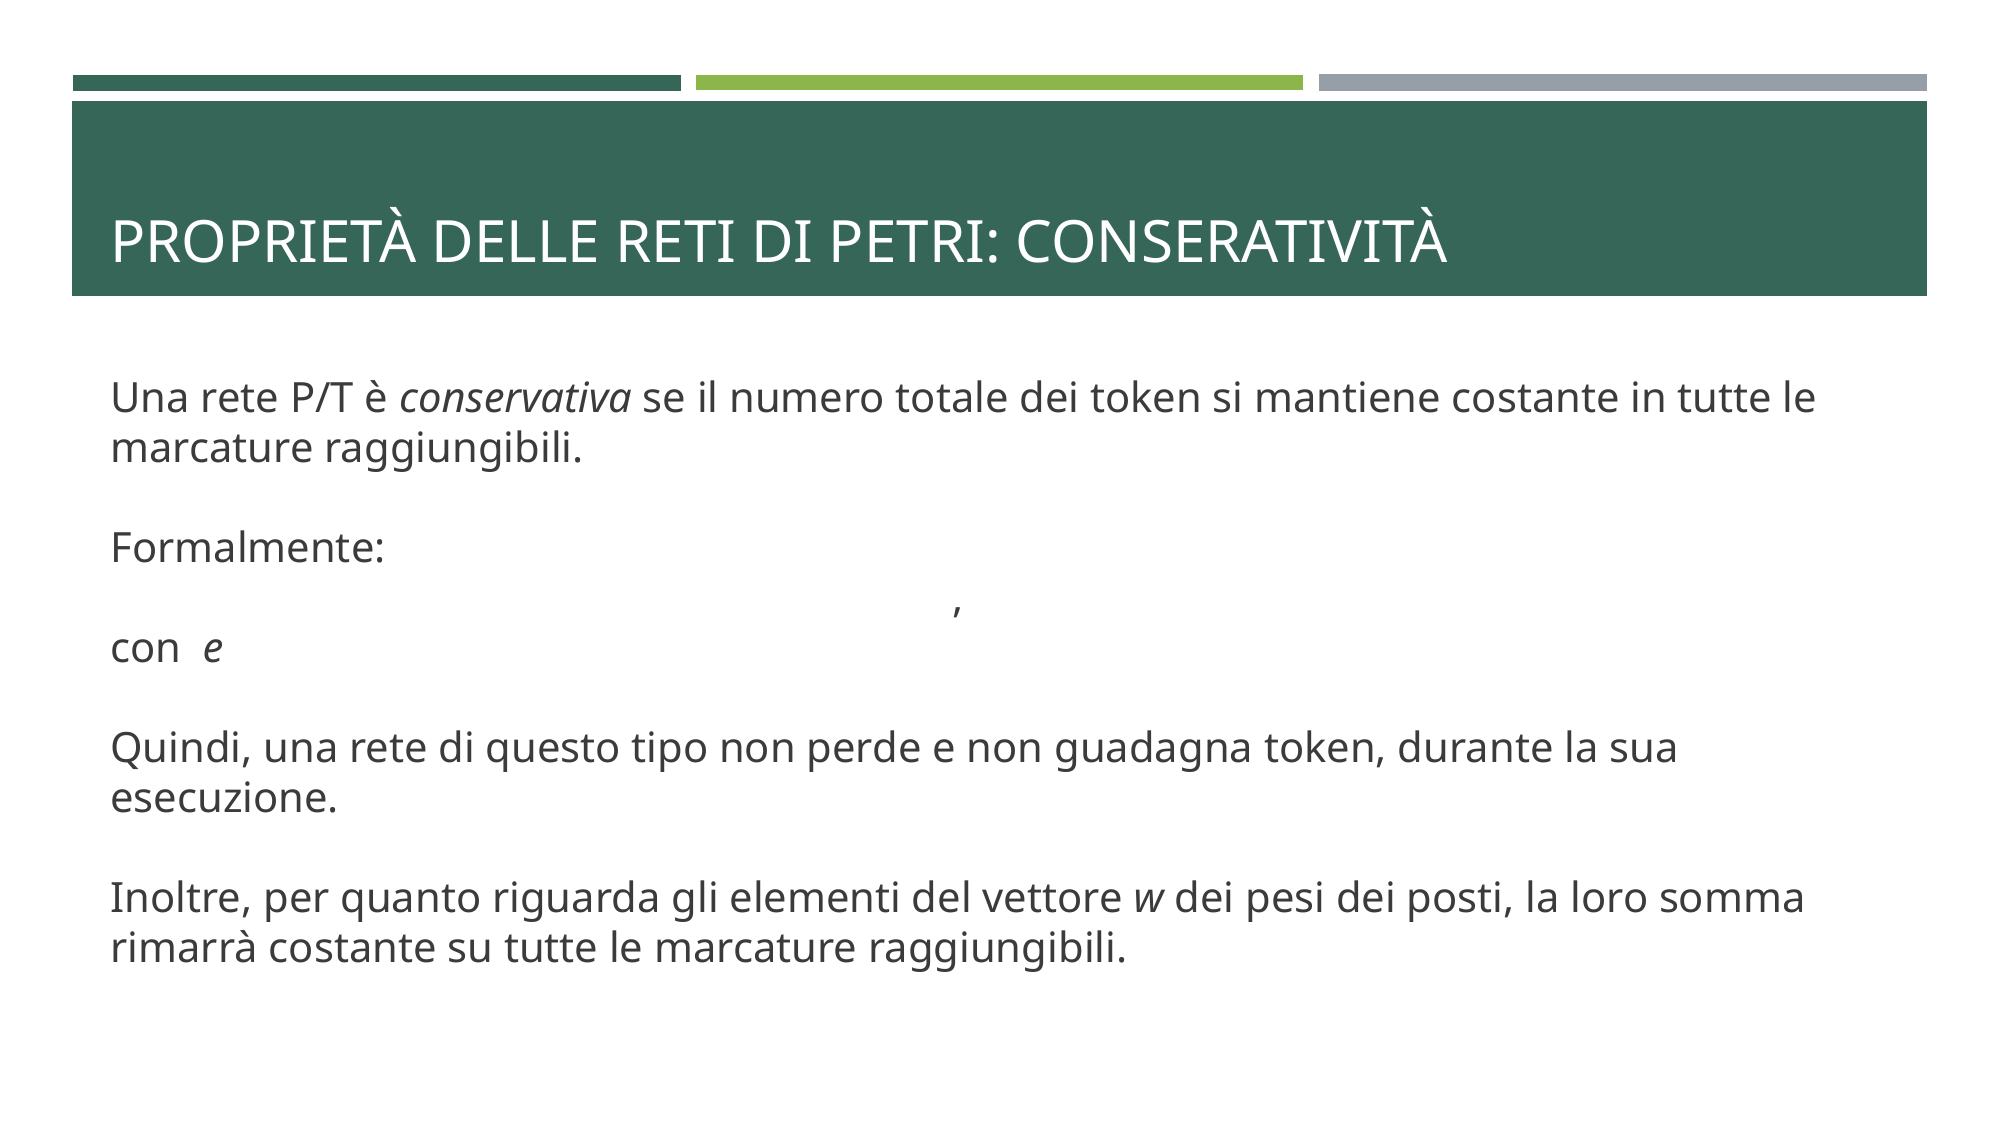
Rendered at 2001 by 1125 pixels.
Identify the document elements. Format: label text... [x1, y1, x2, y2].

title Proprietà delle reti di petri: conseratività [95, 115, 1905, 282]
text_box Una rete P/T è conservativa se il numero totale dei token si mantiene costante in tutte le marcature raggiungibili. Formalmente: , con e Quindi, una rete di questo tipo non perde e non guadagna token, durante la sua esecuzione. Inoltre, per quanto riguarda gli elementi del vettore w dei pesi dei posti, la loro somma rimarrà costante su tutte le marcature raggiungibili. [95, 363, 1905, 989]
